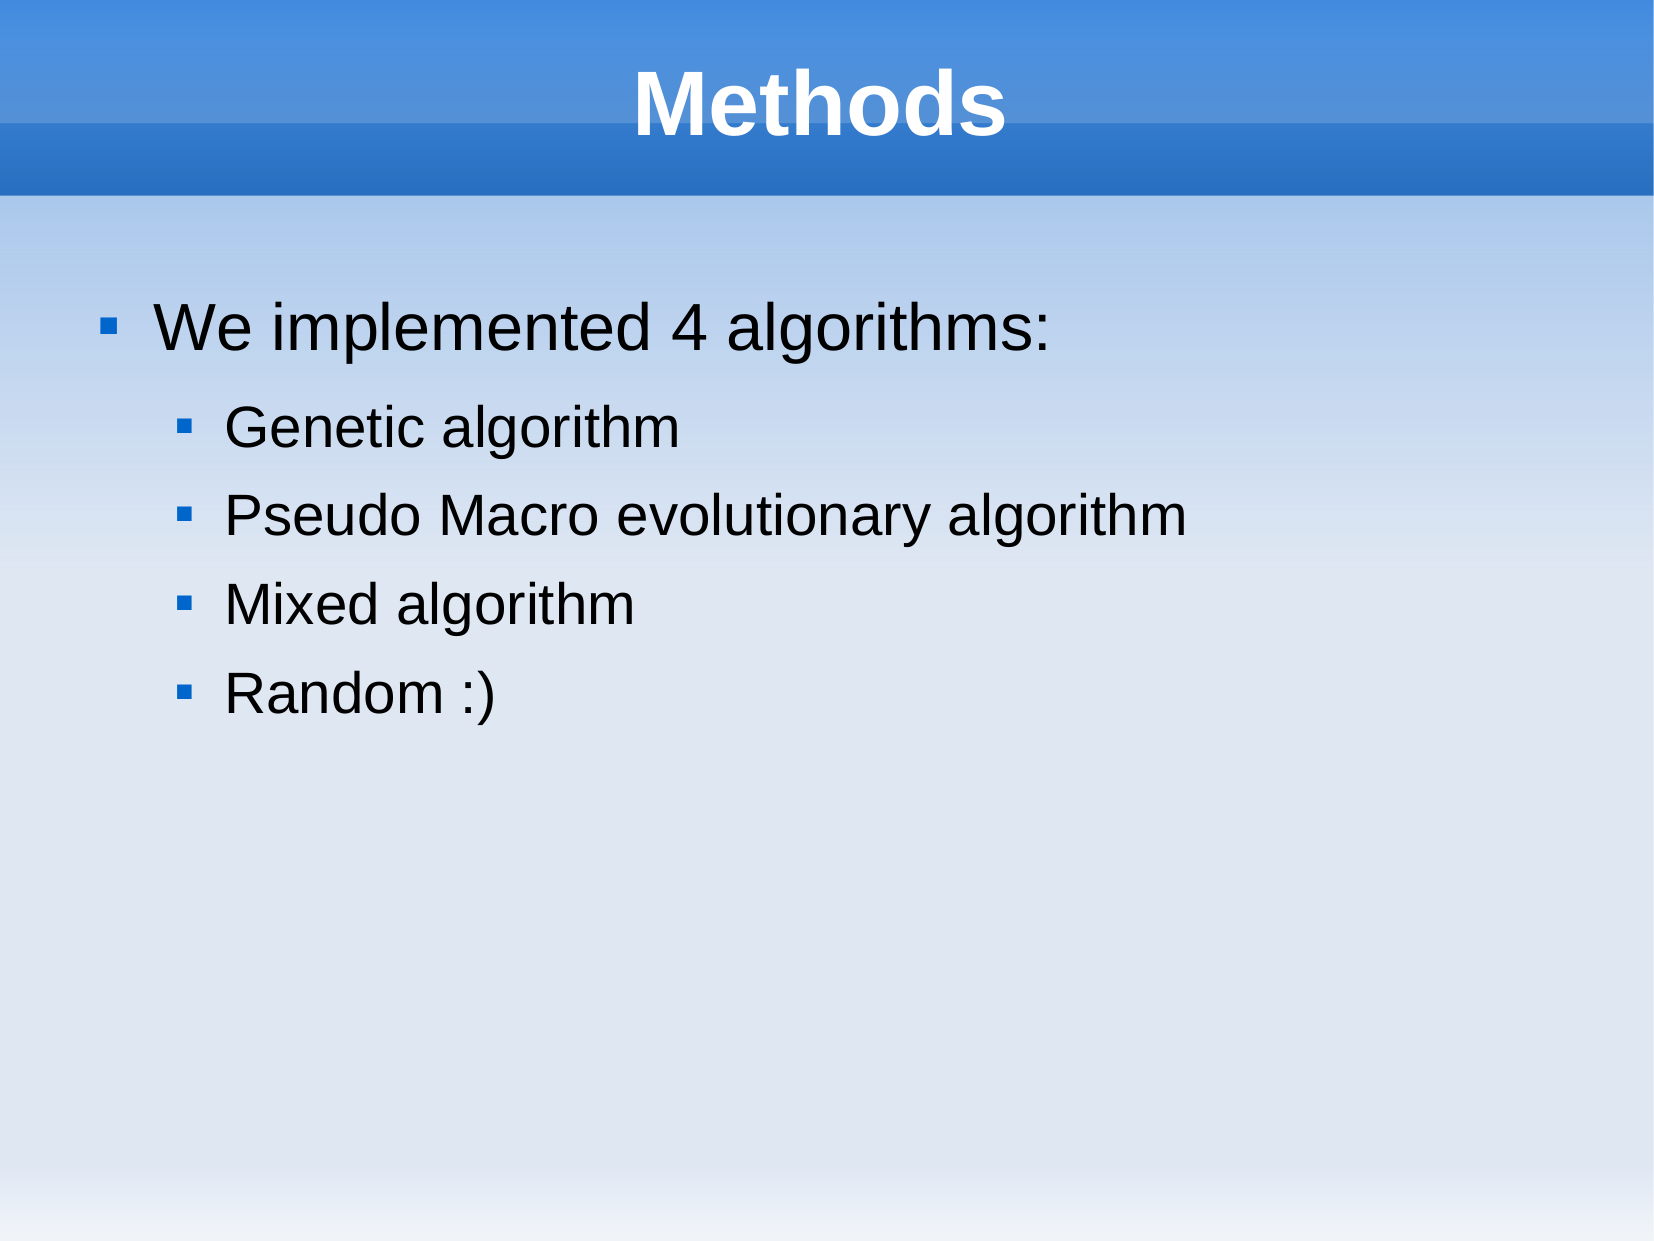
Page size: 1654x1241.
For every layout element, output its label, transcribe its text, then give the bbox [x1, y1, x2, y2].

title Methods [76, 0, 1565, 208]
list We implemented 4 algorithms: Genetic algorithm Pseudo Macro evolutionary algorithm Mixed algorithm Random :) [82, 290, 1571, 1109]
picture [0, 0, 1654, 1241]
